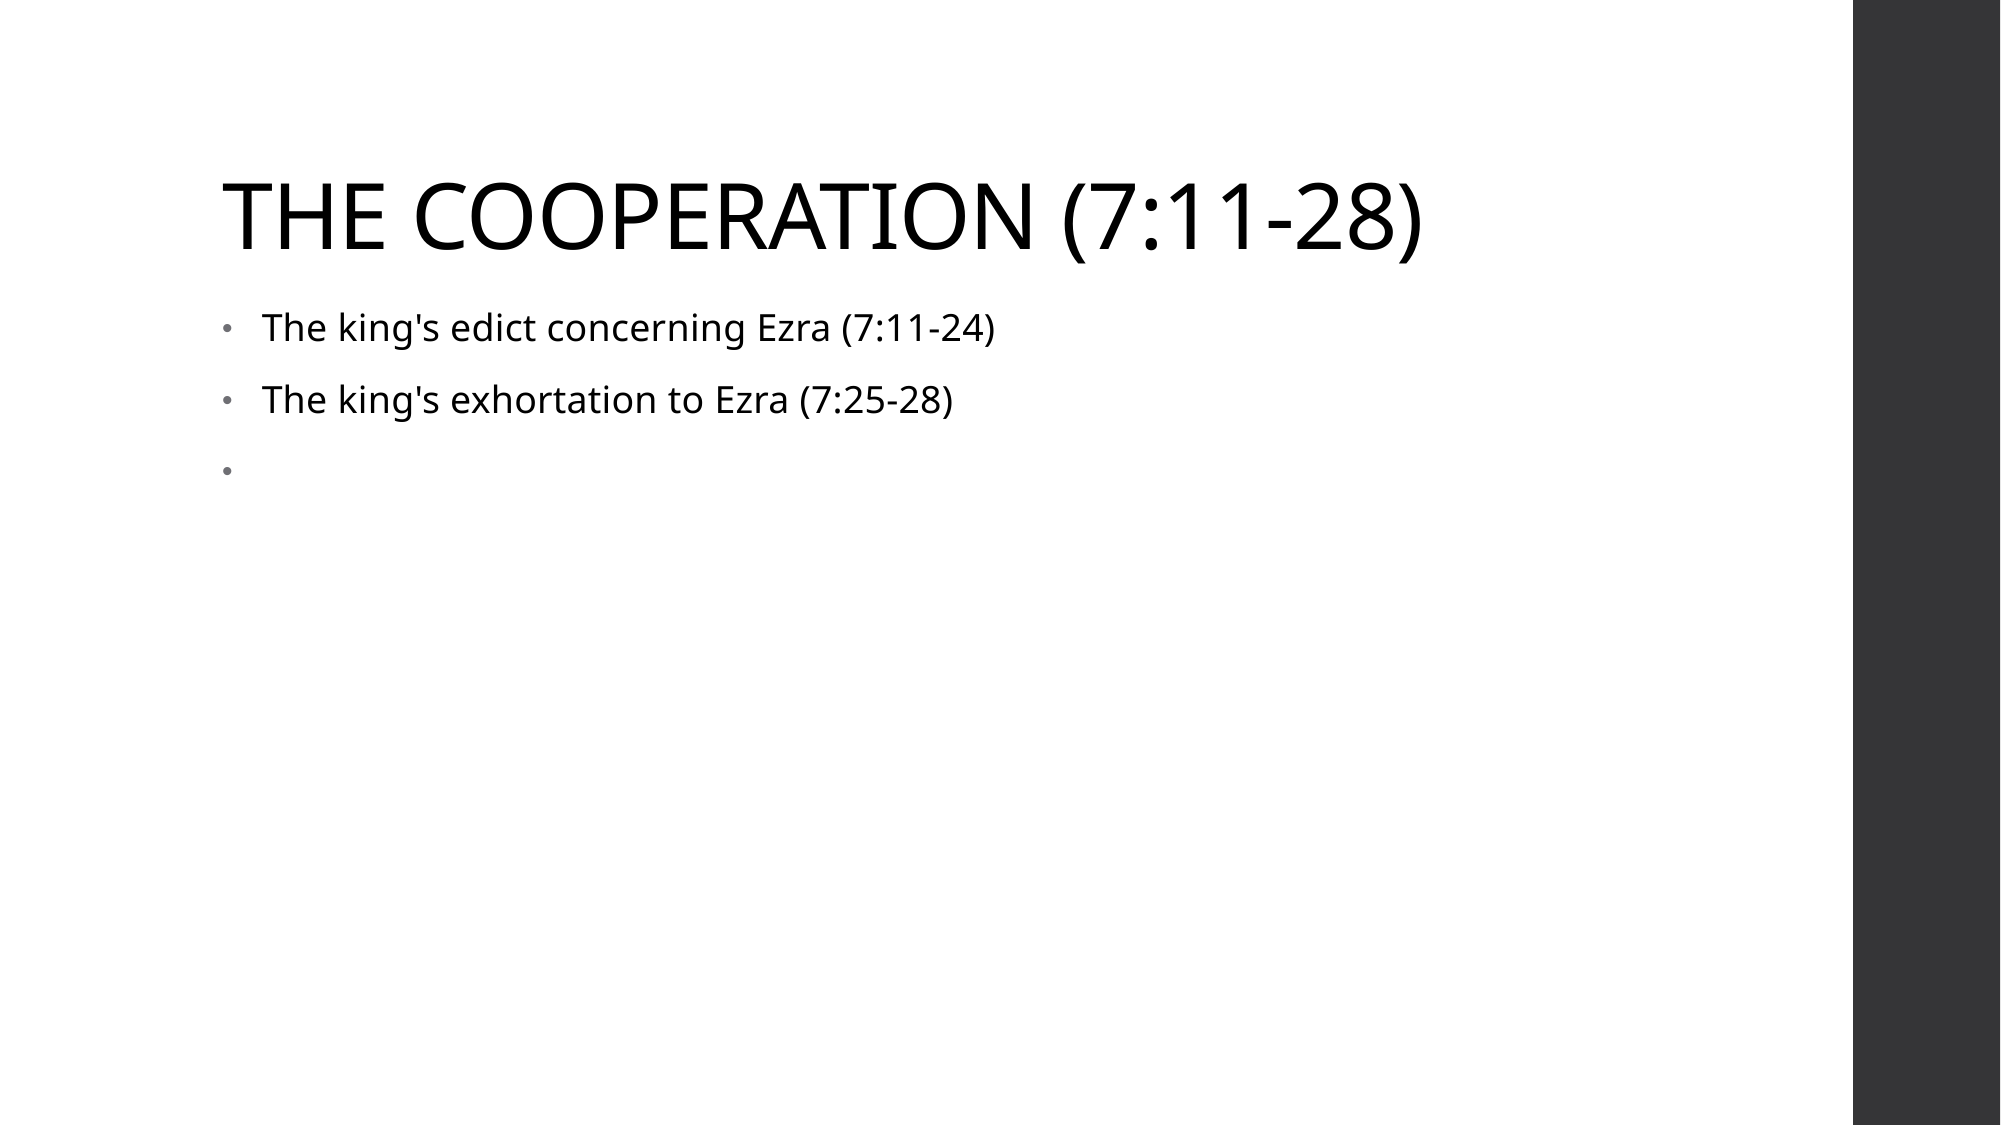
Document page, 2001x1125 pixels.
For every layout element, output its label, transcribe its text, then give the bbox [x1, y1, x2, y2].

list The king's edict concerning Ezra (7:11-24) The king's exhortation to Ezra (7:25-28) [206, 299, 1617, 1014]
title THE COOPERATION (7:11-28) [206, 60, 1797, 278]
